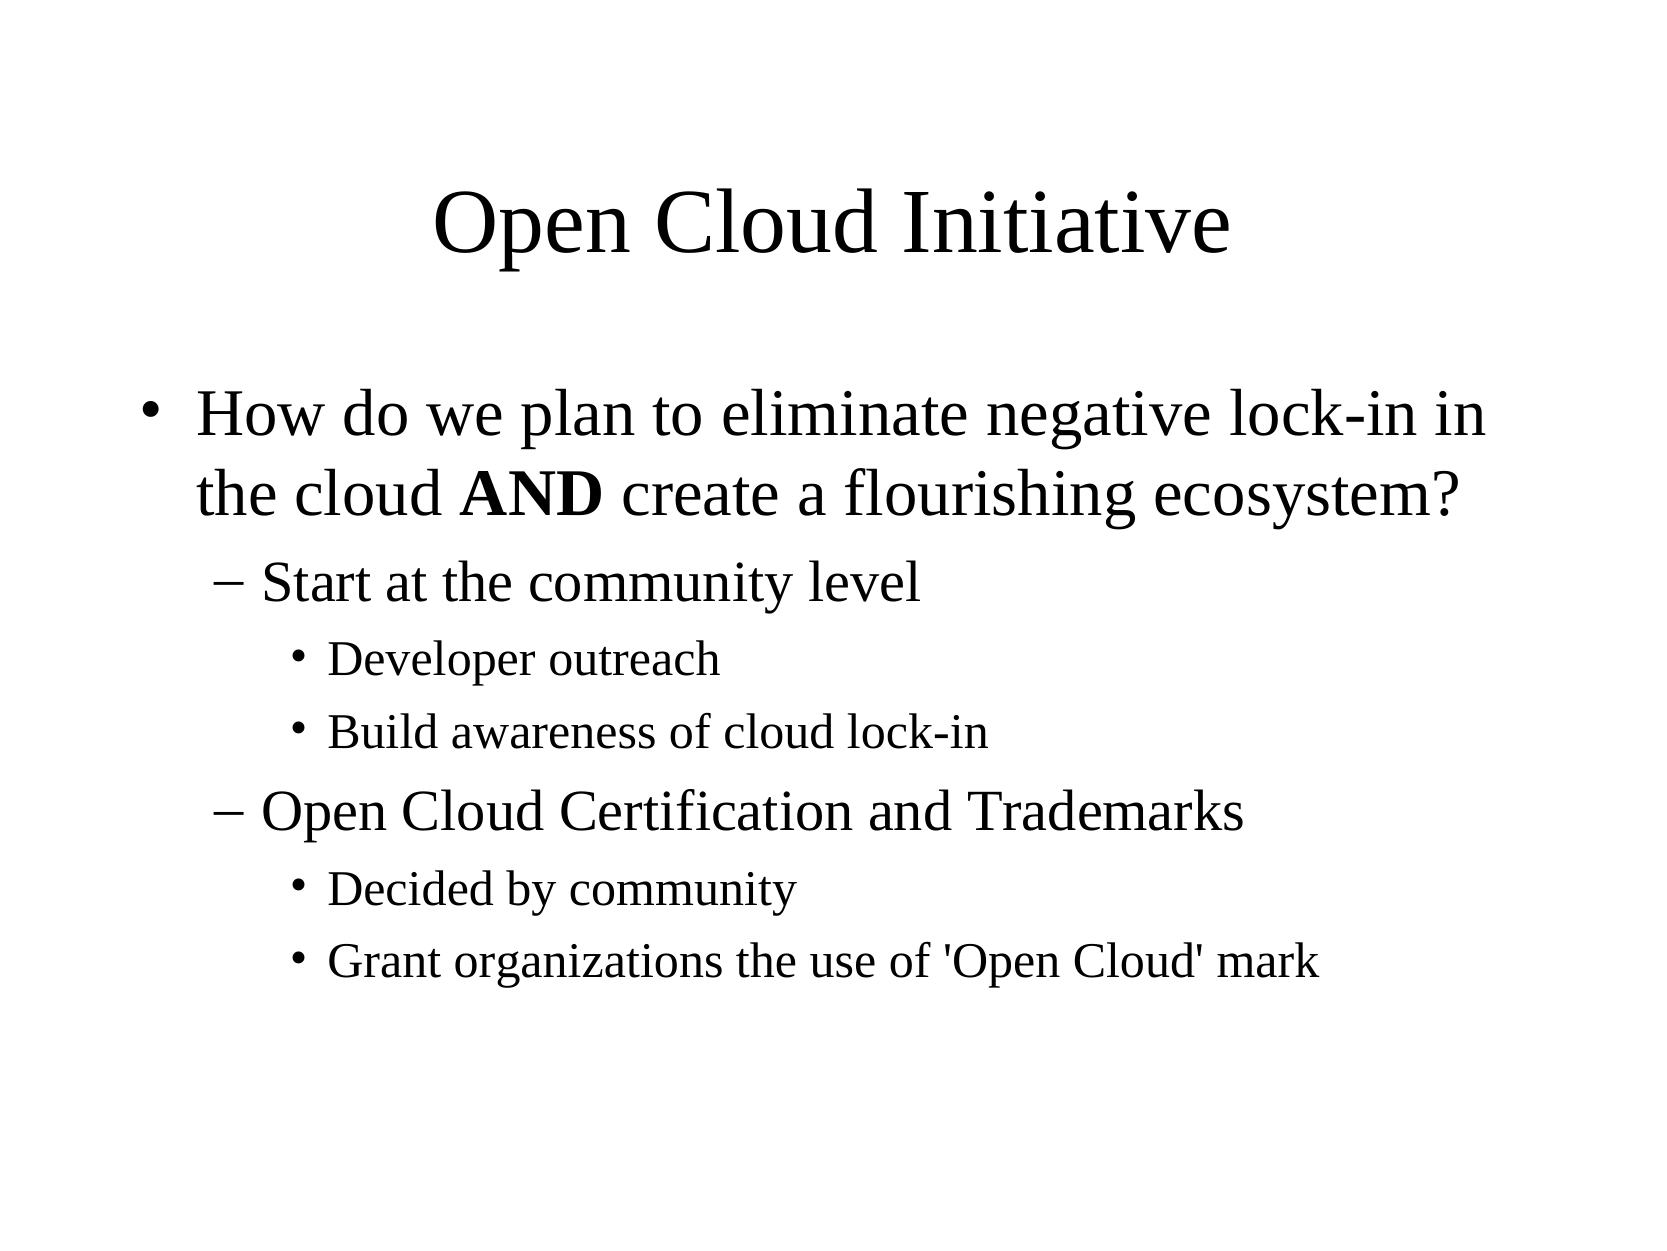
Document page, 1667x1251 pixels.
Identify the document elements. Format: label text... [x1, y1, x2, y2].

list How do we plan to eliminate negative lock-in in the cloud AND create a flourishing ecosystem? Start at the community level Developer outreach Build awareness of cloud lock-in Open Cloud Certification and Trademarks Decided by community Grant organizations the use of 'Open Cloud' mark [124, 360, 1542, 1230]
title Open Cloud Initiative [124, 110, 1542, 320]
